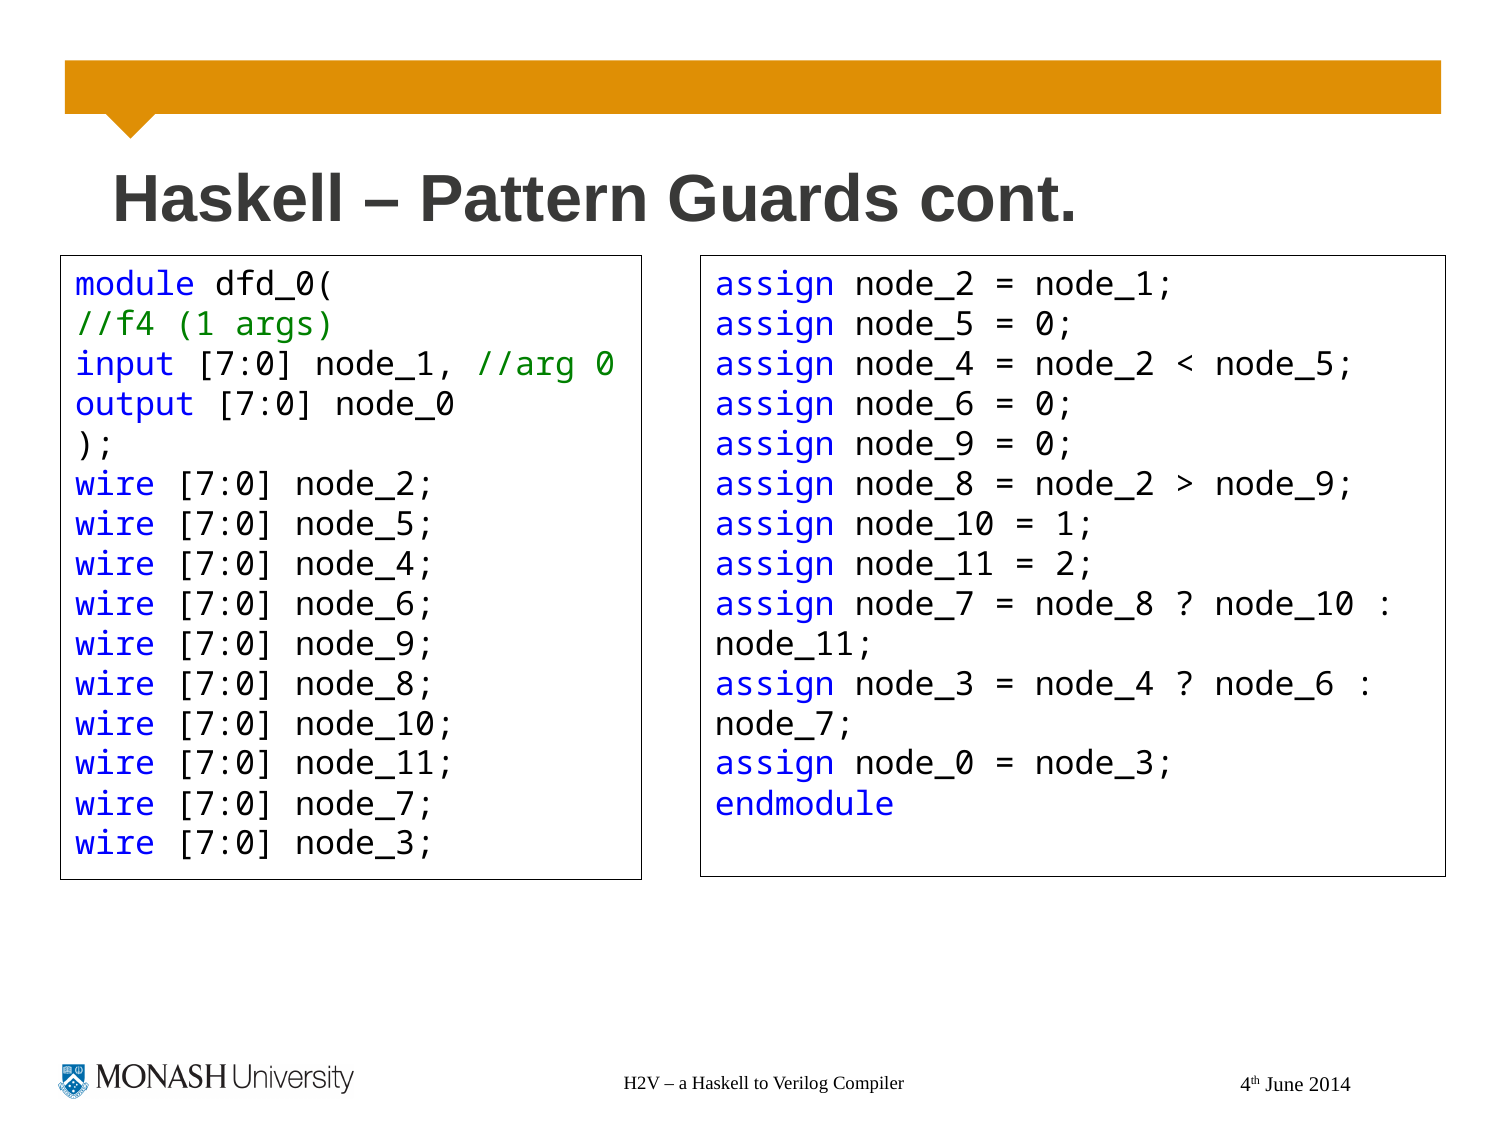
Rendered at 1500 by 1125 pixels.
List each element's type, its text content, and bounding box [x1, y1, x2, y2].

text_box module dfd_0( //f4 (1 args) input [7:0] node_1, //arg 0 output [7:0] node_0 ); wire [7:0] node_2; wire [7:0] node_5; wire [7:0] node_4; wire [7:0] node_6; wire [7:0] node_9; wire [7:0] node_8; wire [7:0] node_10; wire [7:0] node_11; wire [7:0] node_7; wire [7:0] node_3; [60, 255, 642, 880]
picture [58, 1064, 354, 1099]
title Haskell – Pattern Guards cont. [112, 154, 1459, 256]
text_box assign node_2 = node_1; assign node_5 = 0; assign node_4 = node_2 < node_5; assign node_6 = 0; assign node_9 = 0; assign node_8 = node_2 > node_9; assign node_10 = 1; assign node_11 = 2; assign node_7 = node_8 ? node_10 : node_11; assign node_3 = node_4 ? node_6 : node_7; assign node_0 = node_3; endmodule [700, 255, 1446, 877]
